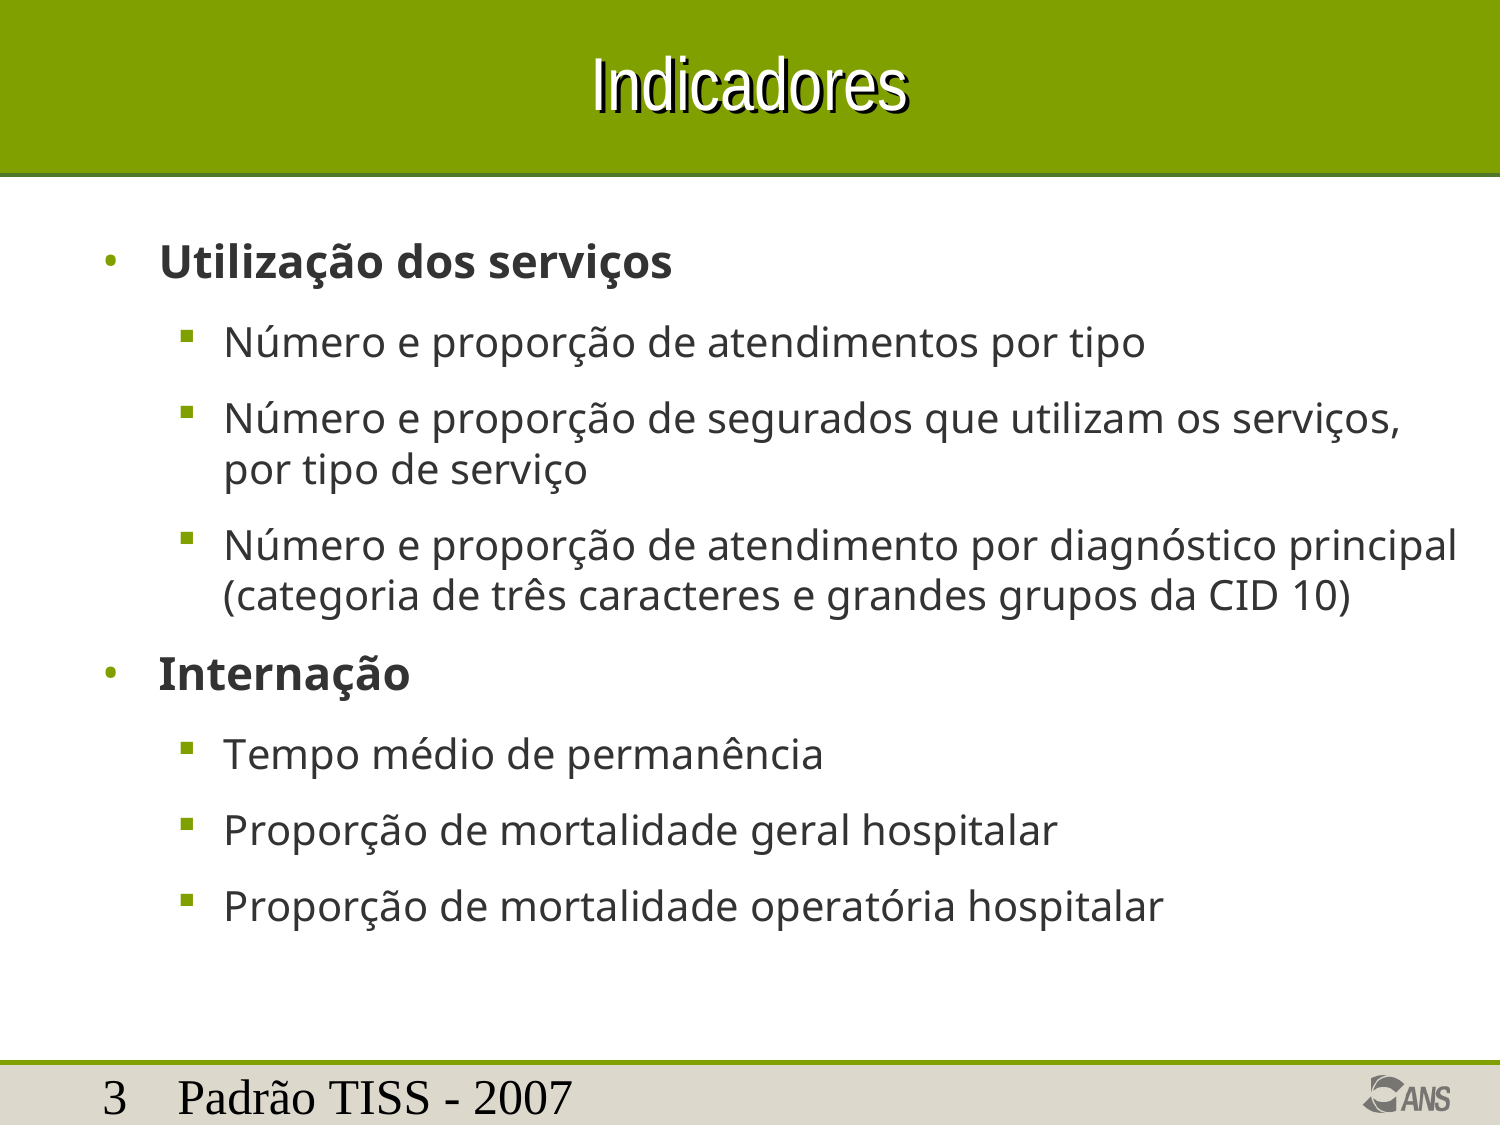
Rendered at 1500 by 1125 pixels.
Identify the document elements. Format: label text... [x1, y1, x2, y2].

picture [1362, 1075, 1450, 1113]
list Utilização dos serviços Número e proporção de atendimentos por tipo Número e proporção de segurados que utilizam os serviços, por tipo de serviço Número e proporção de atendimento por diagnóstico principal (categoria de três caracteres e grandes grupos da CID 10) Internação Tempo médio de permanência Proporção de mortalidade geral hospitalar Proporção de mortalidade operatória hospitalar [87, 224, 1475, 1025]
title Indicadores [24, 10, 1475, 161]
